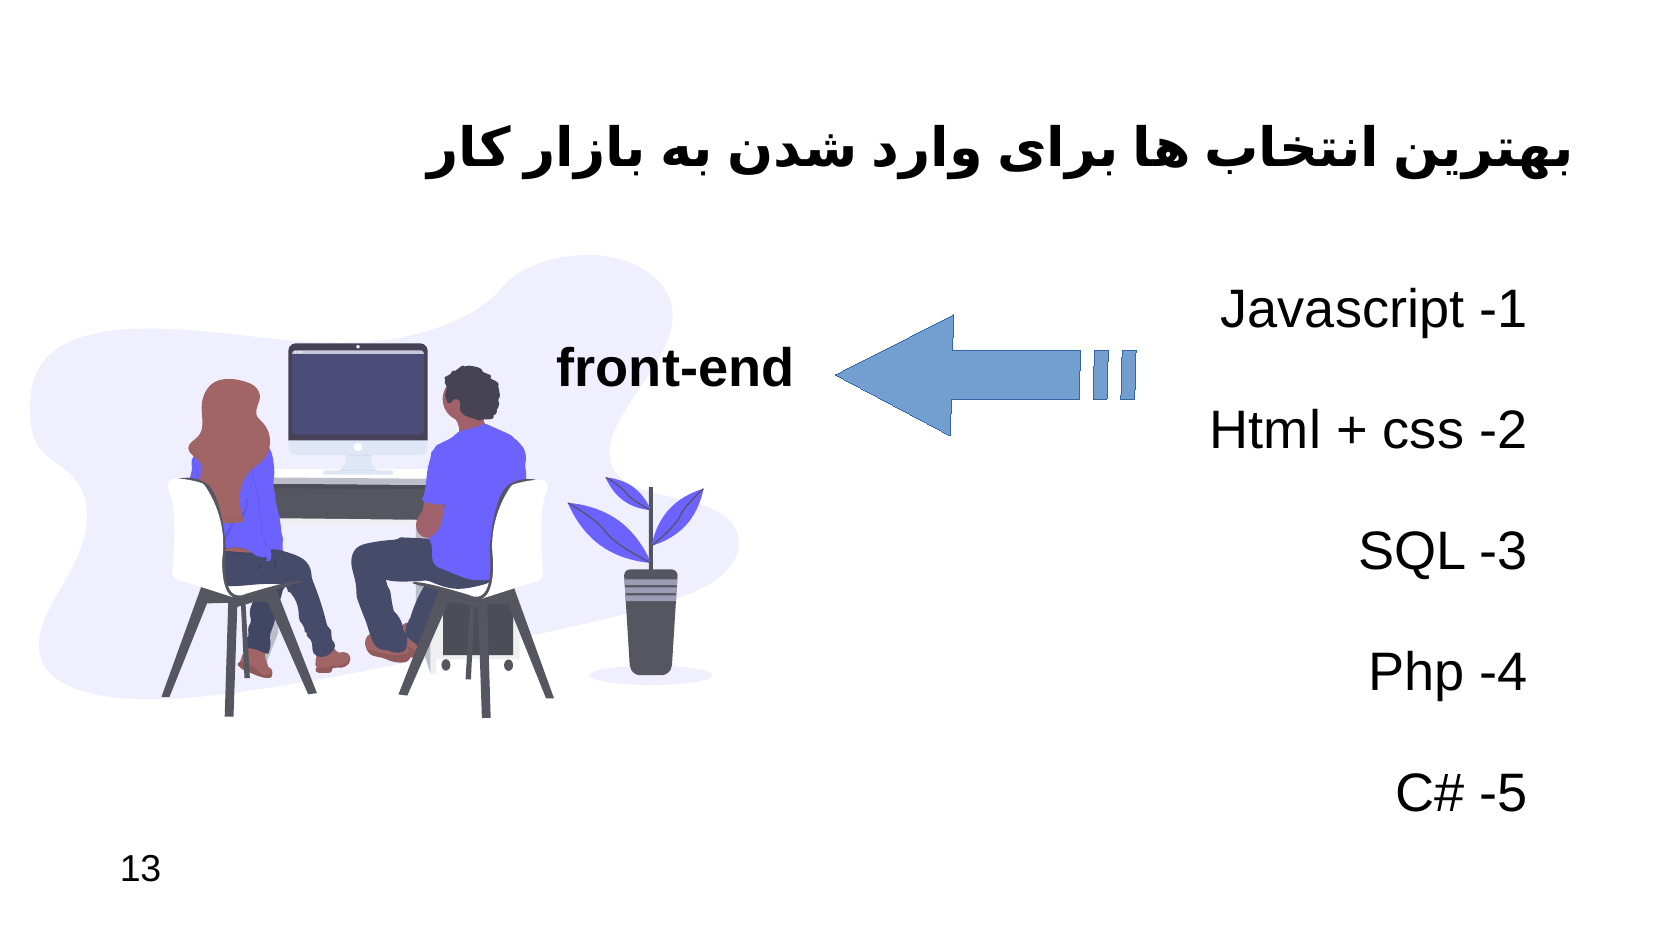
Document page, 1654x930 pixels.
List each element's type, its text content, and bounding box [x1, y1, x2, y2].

text_box 13 [105, 840, 211, 930]
picture [30, 255, 739, 718]
text_box پر استفاده ترین زبان برنامه نویسی در ایران [148, 66, 1544, 265]
text_box بهترین انتخاب ها برای وارد شدن به بازار کار [412, 110, 1254, 181]
text_box front-end [542, 330, 811, 406]
text_box [835, 314, 1081, 436]
text_box Javascript -1 Html + css -2 SQL -3 Php -4 C# -5 [1195, 271, 1543, 831]
text_box [1120, 350, 1137, 400]
text_box [1093, 350, 1109, 400]
